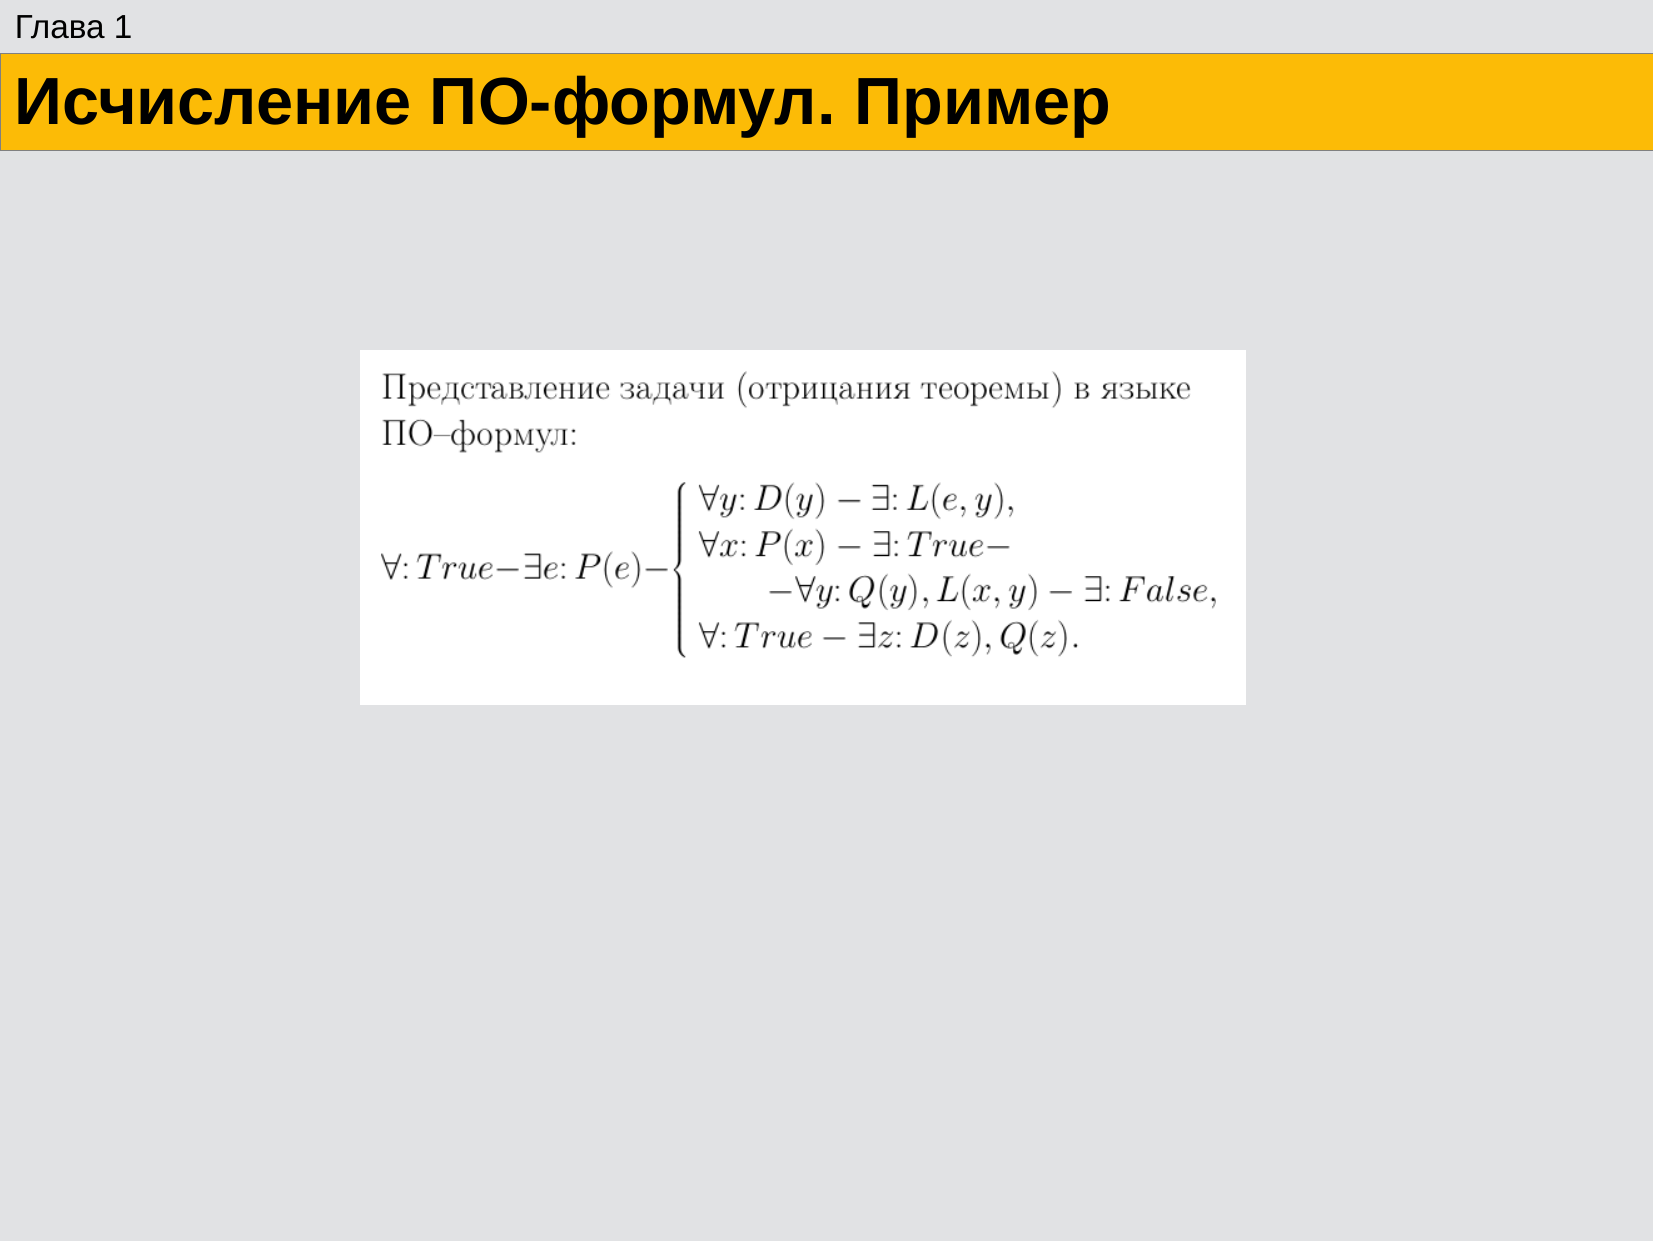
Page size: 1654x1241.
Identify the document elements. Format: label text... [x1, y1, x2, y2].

picture [360, 350, 1246, 706]
text_box Исчисление ПО-формул. Пример [0, 53, 1653, 151]
text_box Глава 1 [0, 1, 129, 58]
